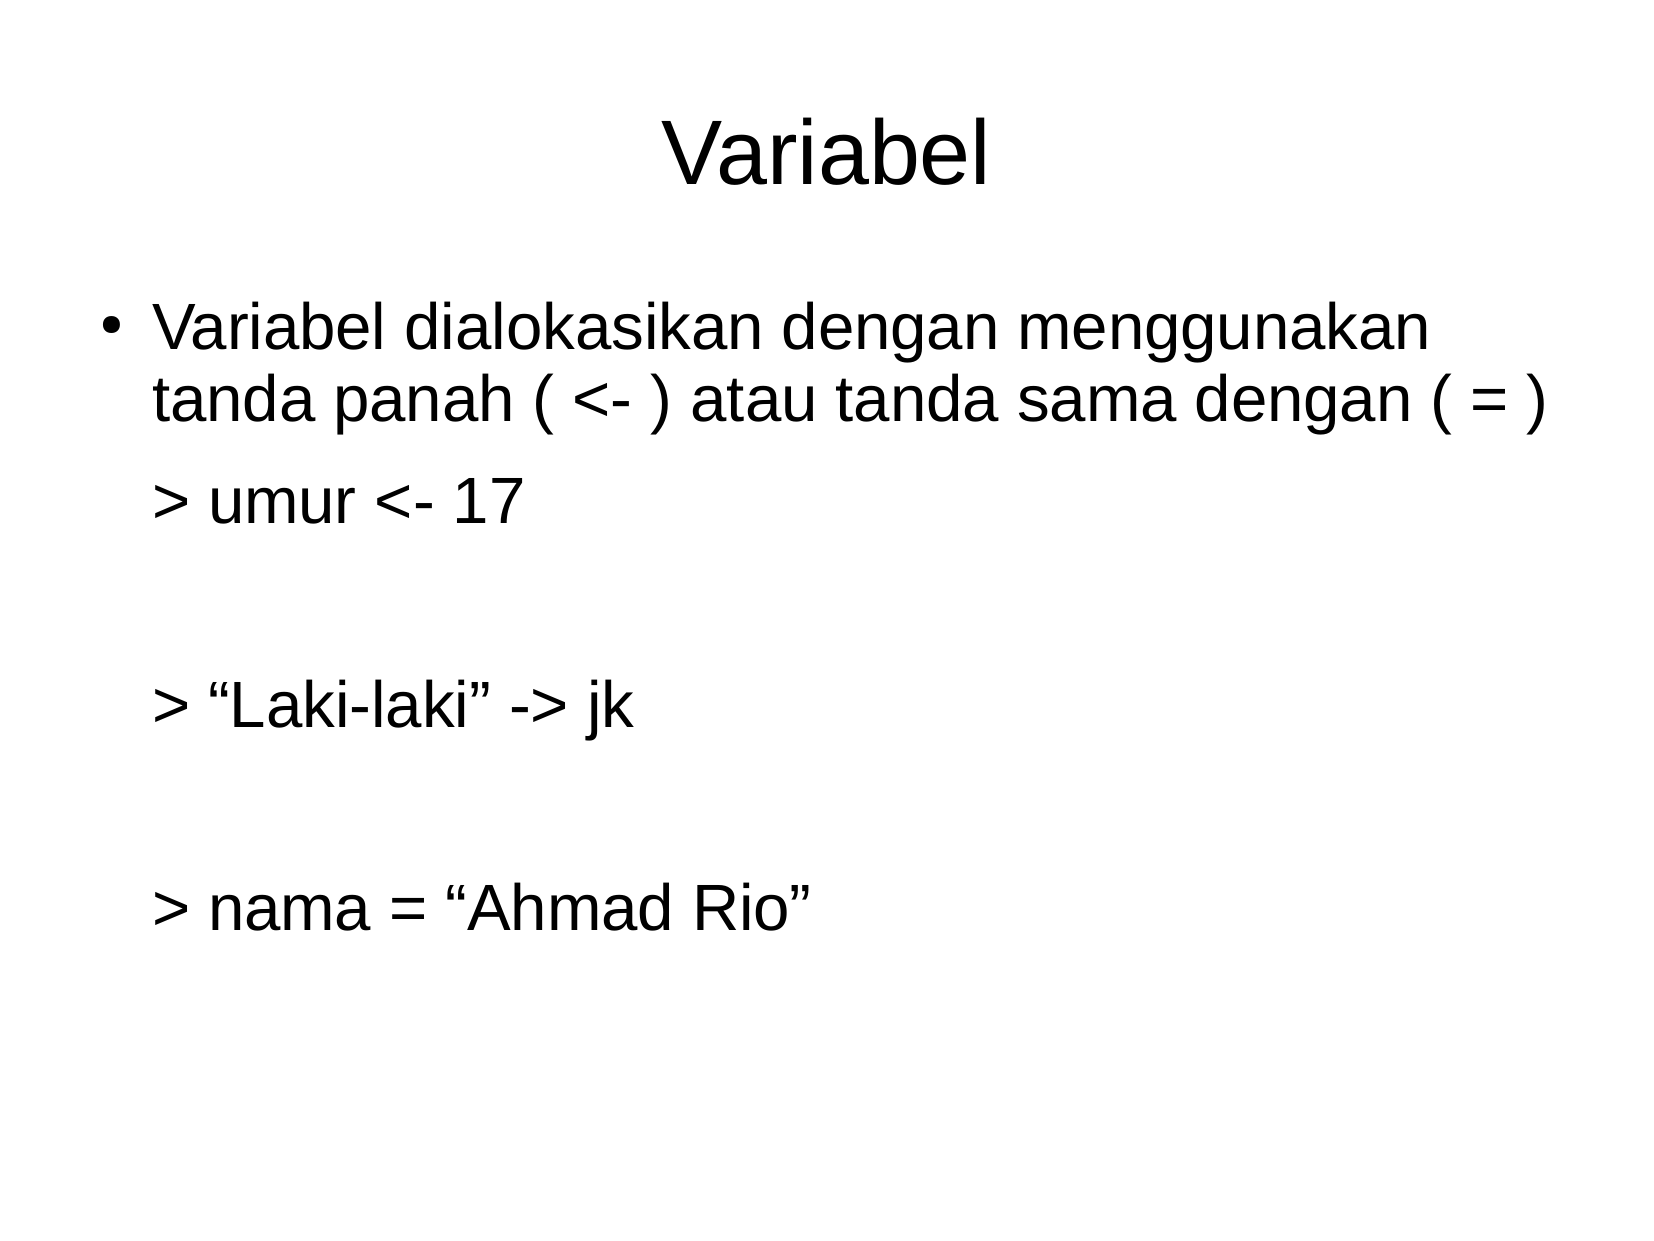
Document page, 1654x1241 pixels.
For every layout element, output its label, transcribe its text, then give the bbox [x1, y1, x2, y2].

title Variabel [82, 49, 1571, 257]
list Variabel dialokasikan dengan menggunakan tanda panah ( <- ) atau tanda sama dengan ( = ) > umur <- 17 > “Laki-laki” -> jk > nama = “Ahmad Rio” [82, 290, 1571, 1010]
